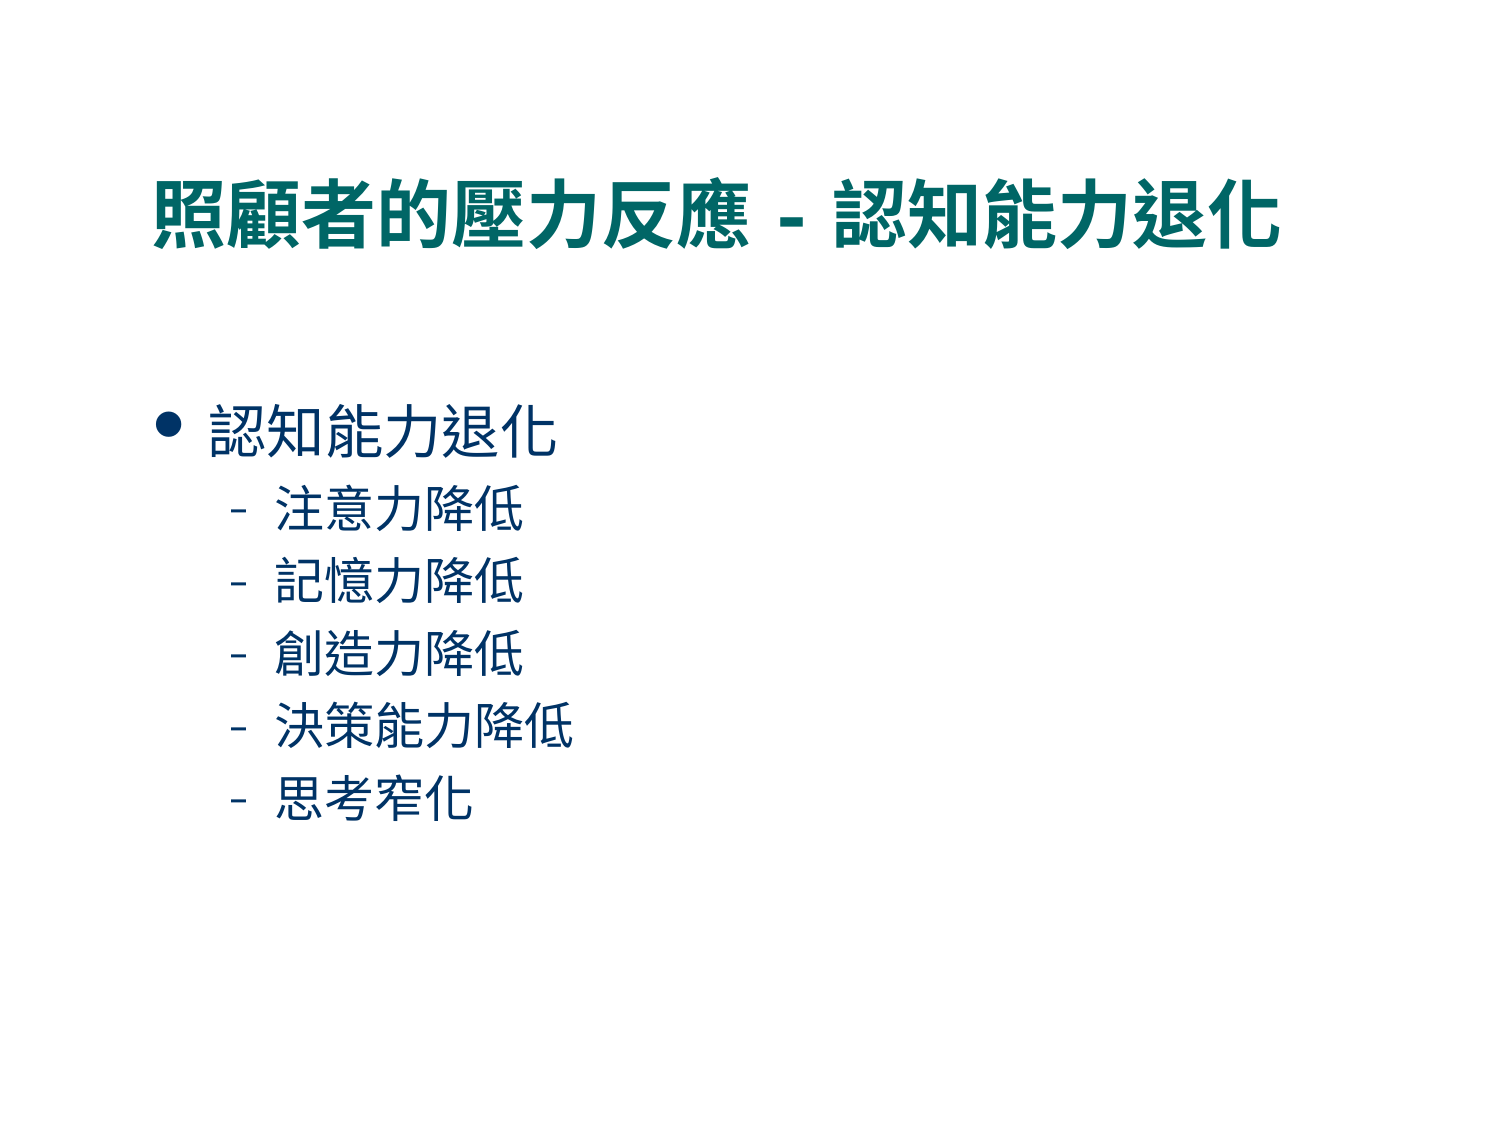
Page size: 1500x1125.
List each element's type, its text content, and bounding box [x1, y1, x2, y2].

list 認知能力退化 注意力降低 記憶力降低 創造力降低 決策能力降低 思考窄化 [137, 387, 1400, 999]
title 照顧者的壓力反應-認知能力退化 [136, 136, 1414, 301]
